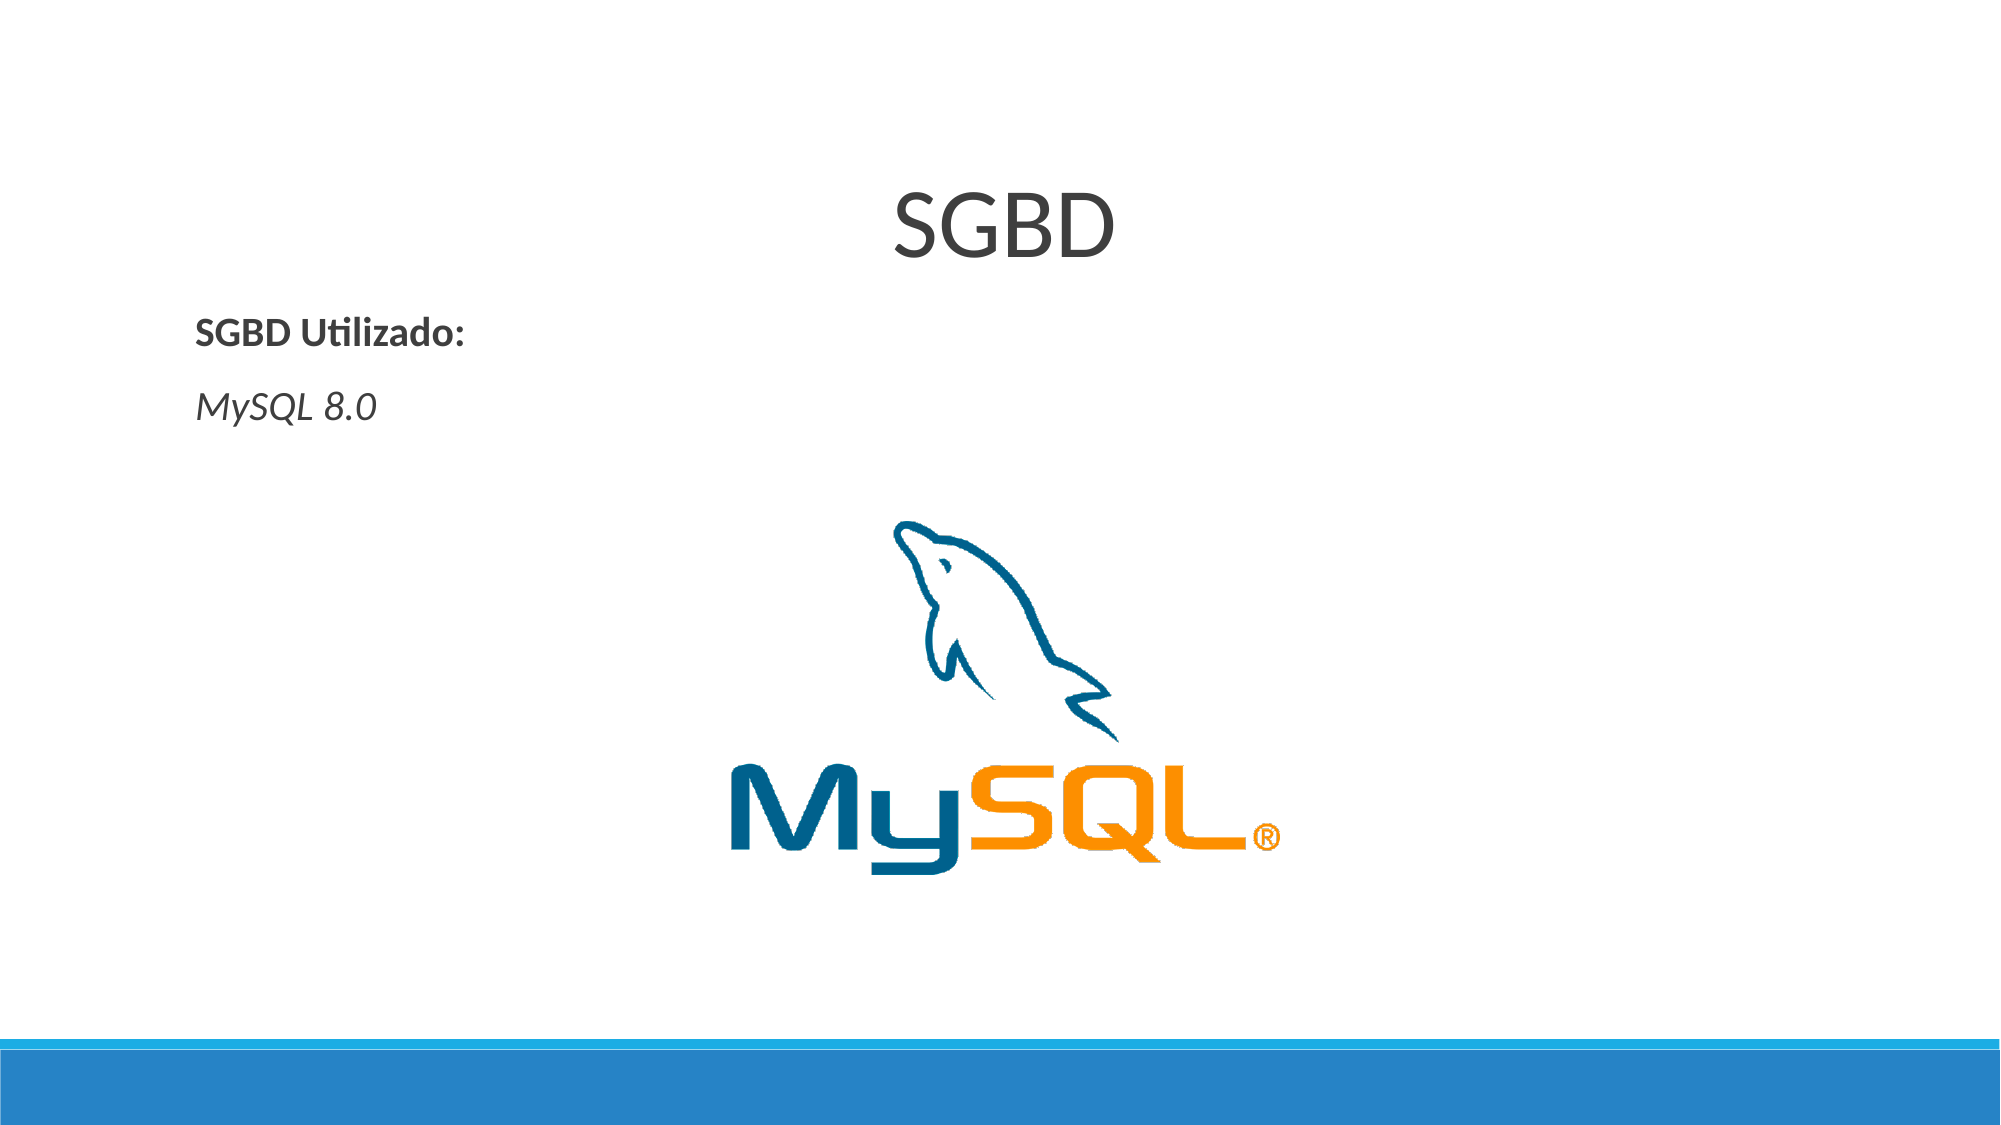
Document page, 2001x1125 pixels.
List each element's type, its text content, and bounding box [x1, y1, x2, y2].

picture [651, 431, 1359, 963]
text_box SGBD [180, 47, 1830, 285]
text_box SGBD Utilizado: MySQL 8.0 [180, 302, 1830, 963]
